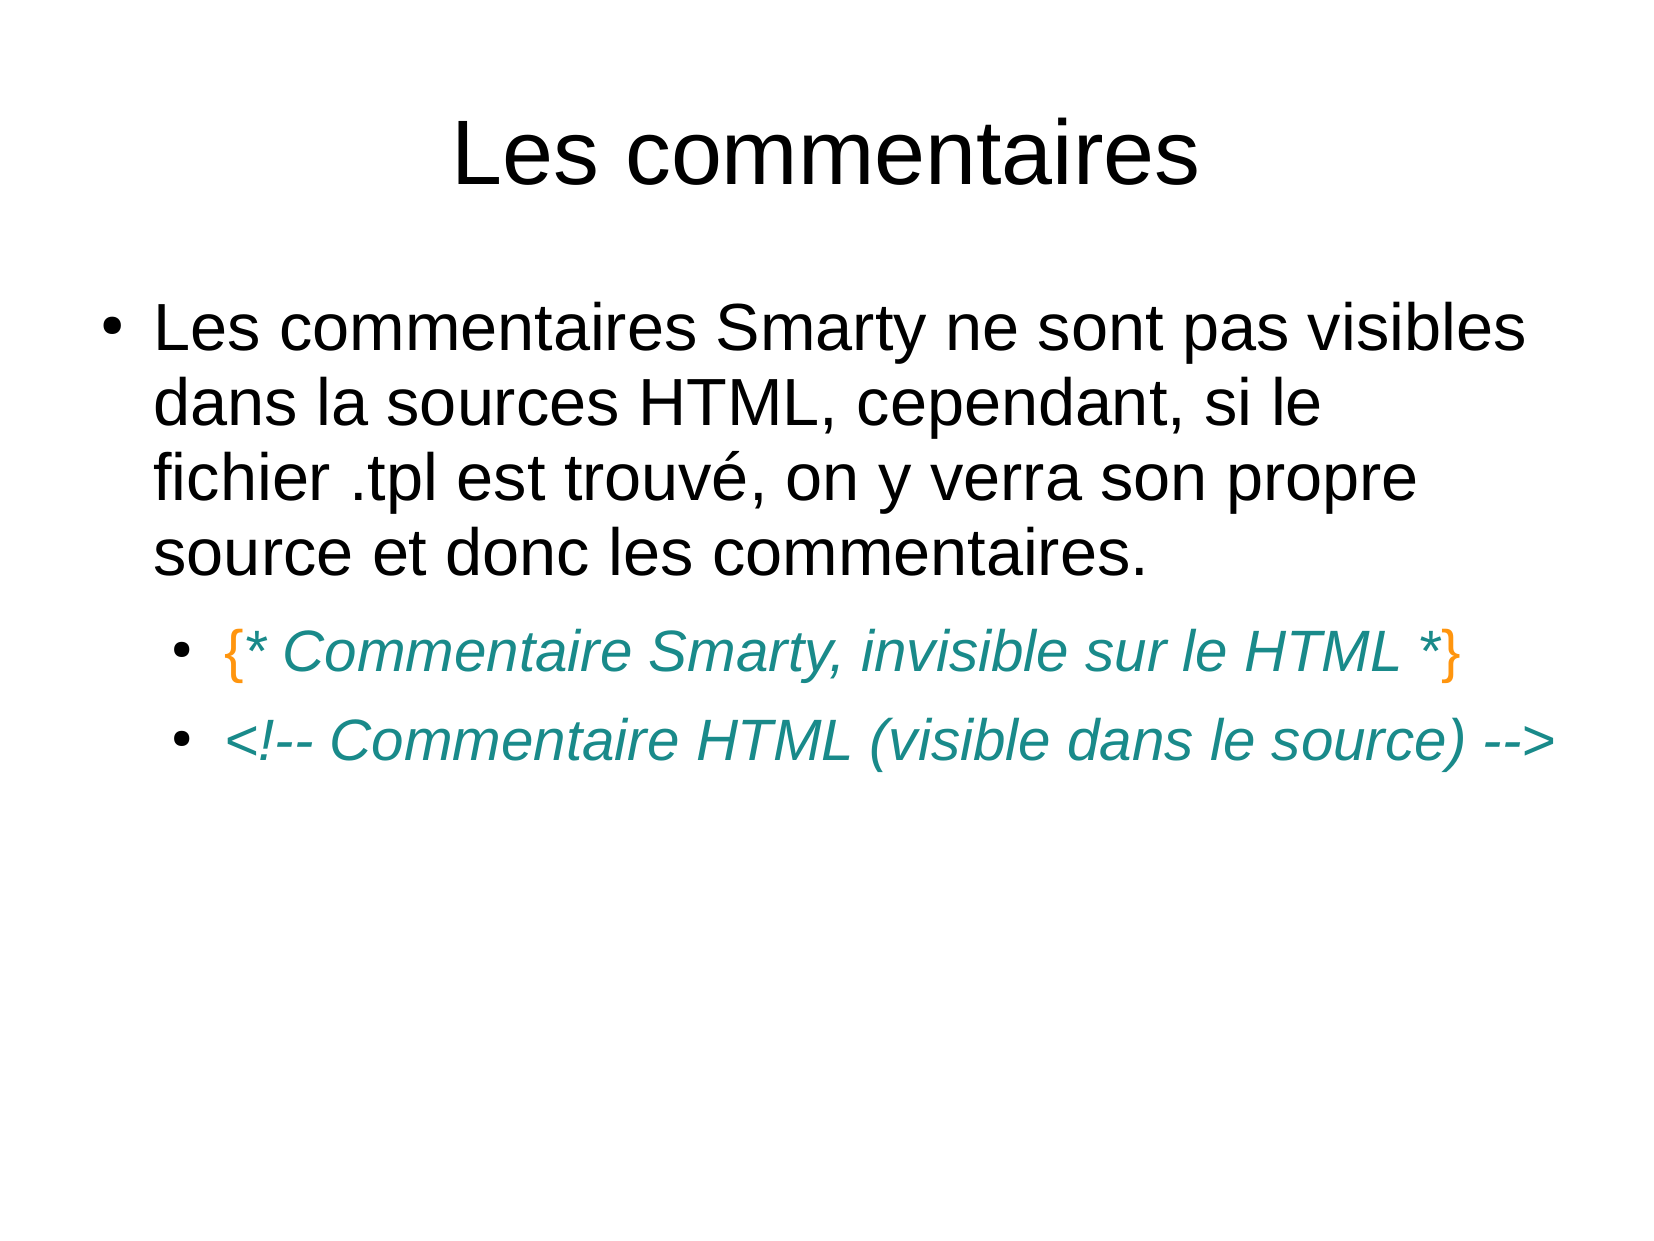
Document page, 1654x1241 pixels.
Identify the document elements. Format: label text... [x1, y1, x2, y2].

title Les commentaires [82, 56, 1571, 250]
list Les commentaires Smarty ne sont pas visibles dans la sources HTML, cependant, si le fichier .tpl est trouvé, on y verra son propre source et donc les commentaires. {* Commentaire Smarty, invisible sur le HTML *} <!-- Commentaire HTML (visible dans le source) --> [82, 290, 1571, 1094]
